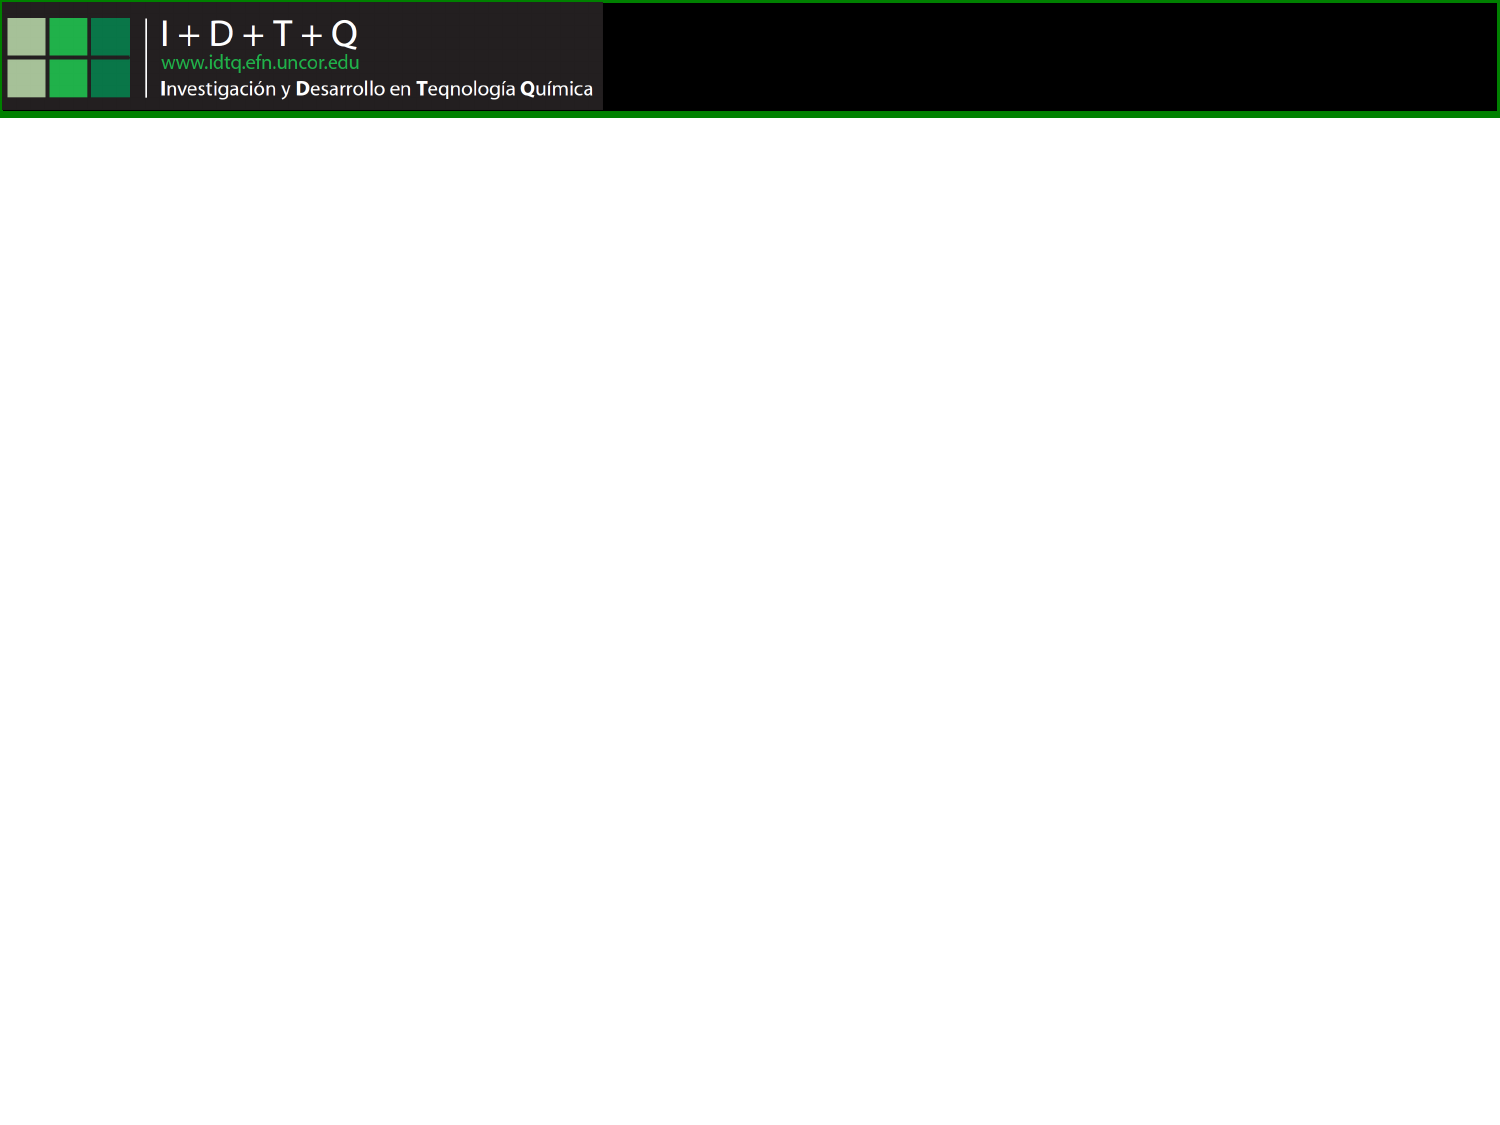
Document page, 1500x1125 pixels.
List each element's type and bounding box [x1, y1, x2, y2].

picture [2, 2, 603, 110]
